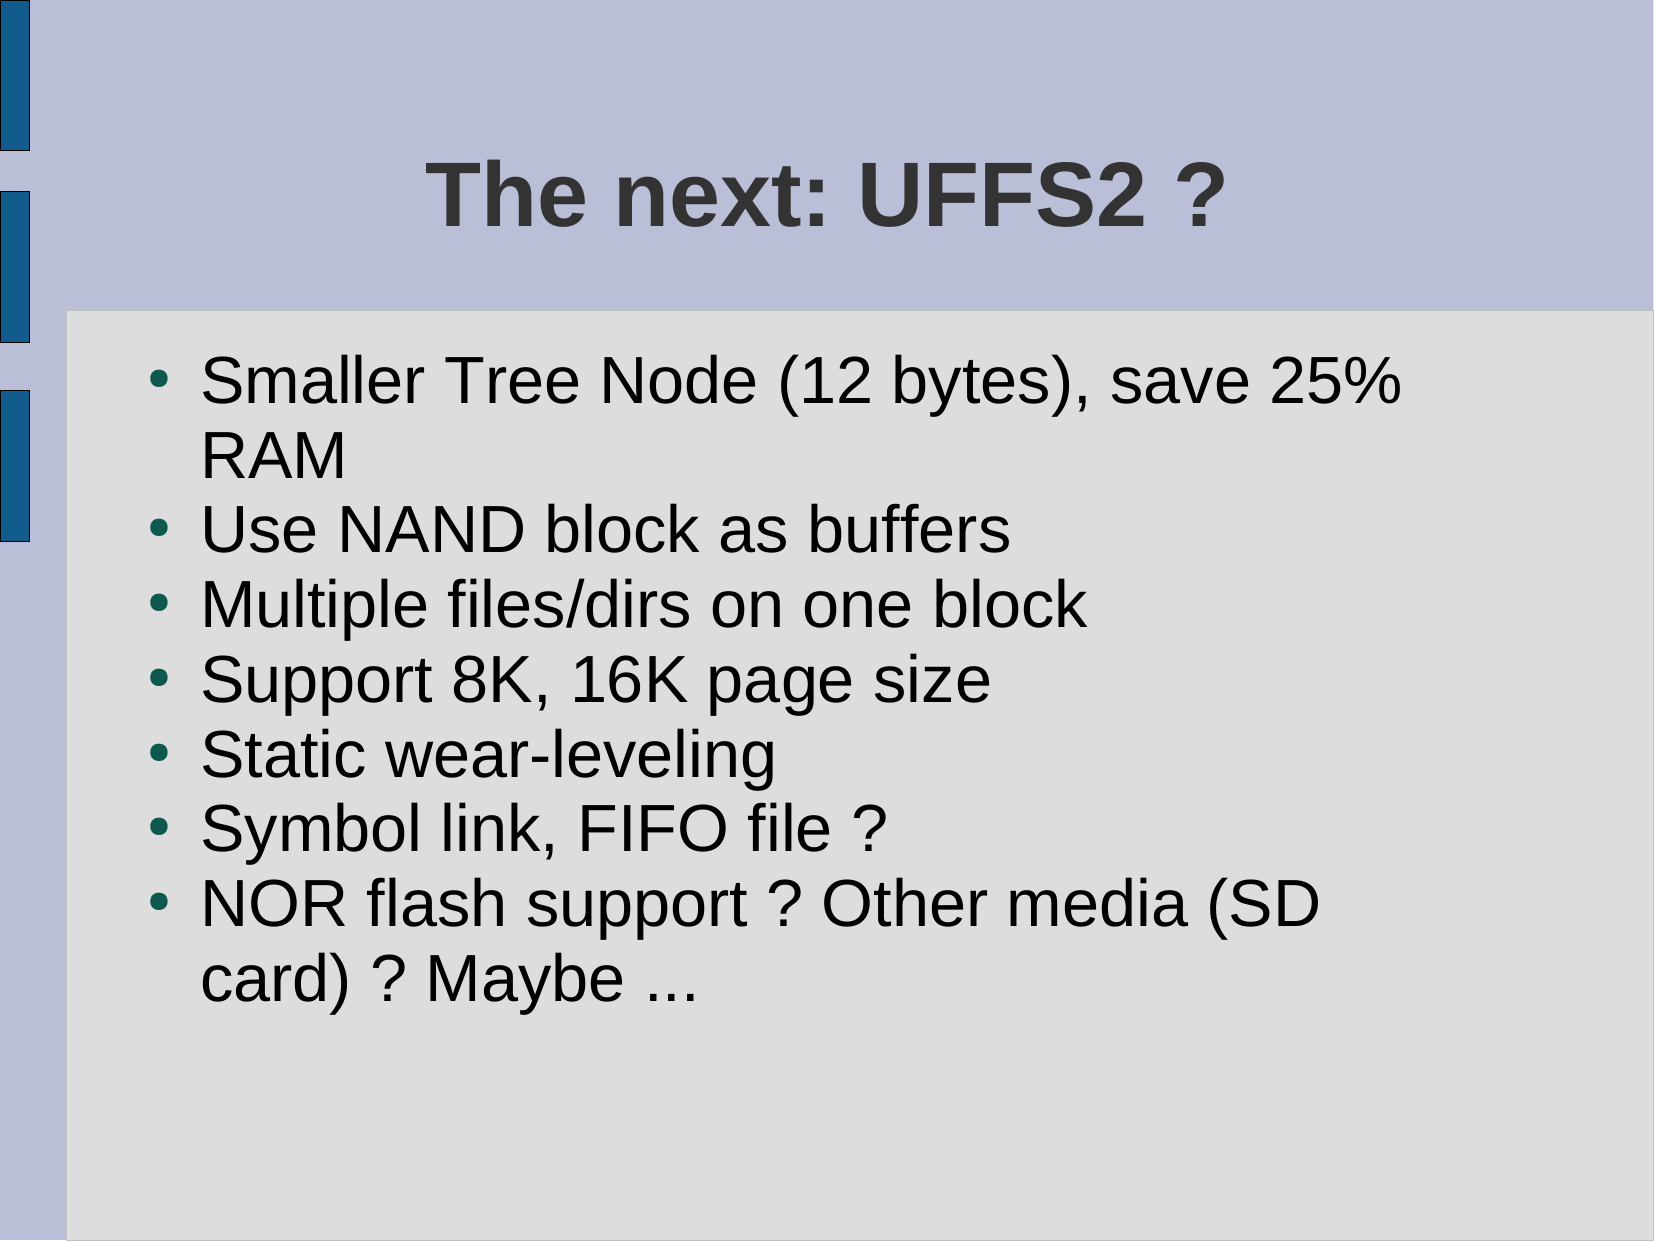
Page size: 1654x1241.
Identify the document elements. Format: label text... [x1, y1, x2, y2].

list Smaller Tree Node (12 bytes), save 25% RAM Use NAND block as buffers Multiple files/dirs on one block Support 8K, 16K page size Static wear-leveling Symbol link, FIFO file ? NOR flash support ? Other media (SD card) ? Maybe ... [129, 342, 1542, 1016]
title The next: UFFS2 ? [121, 91, 1534, 299]
